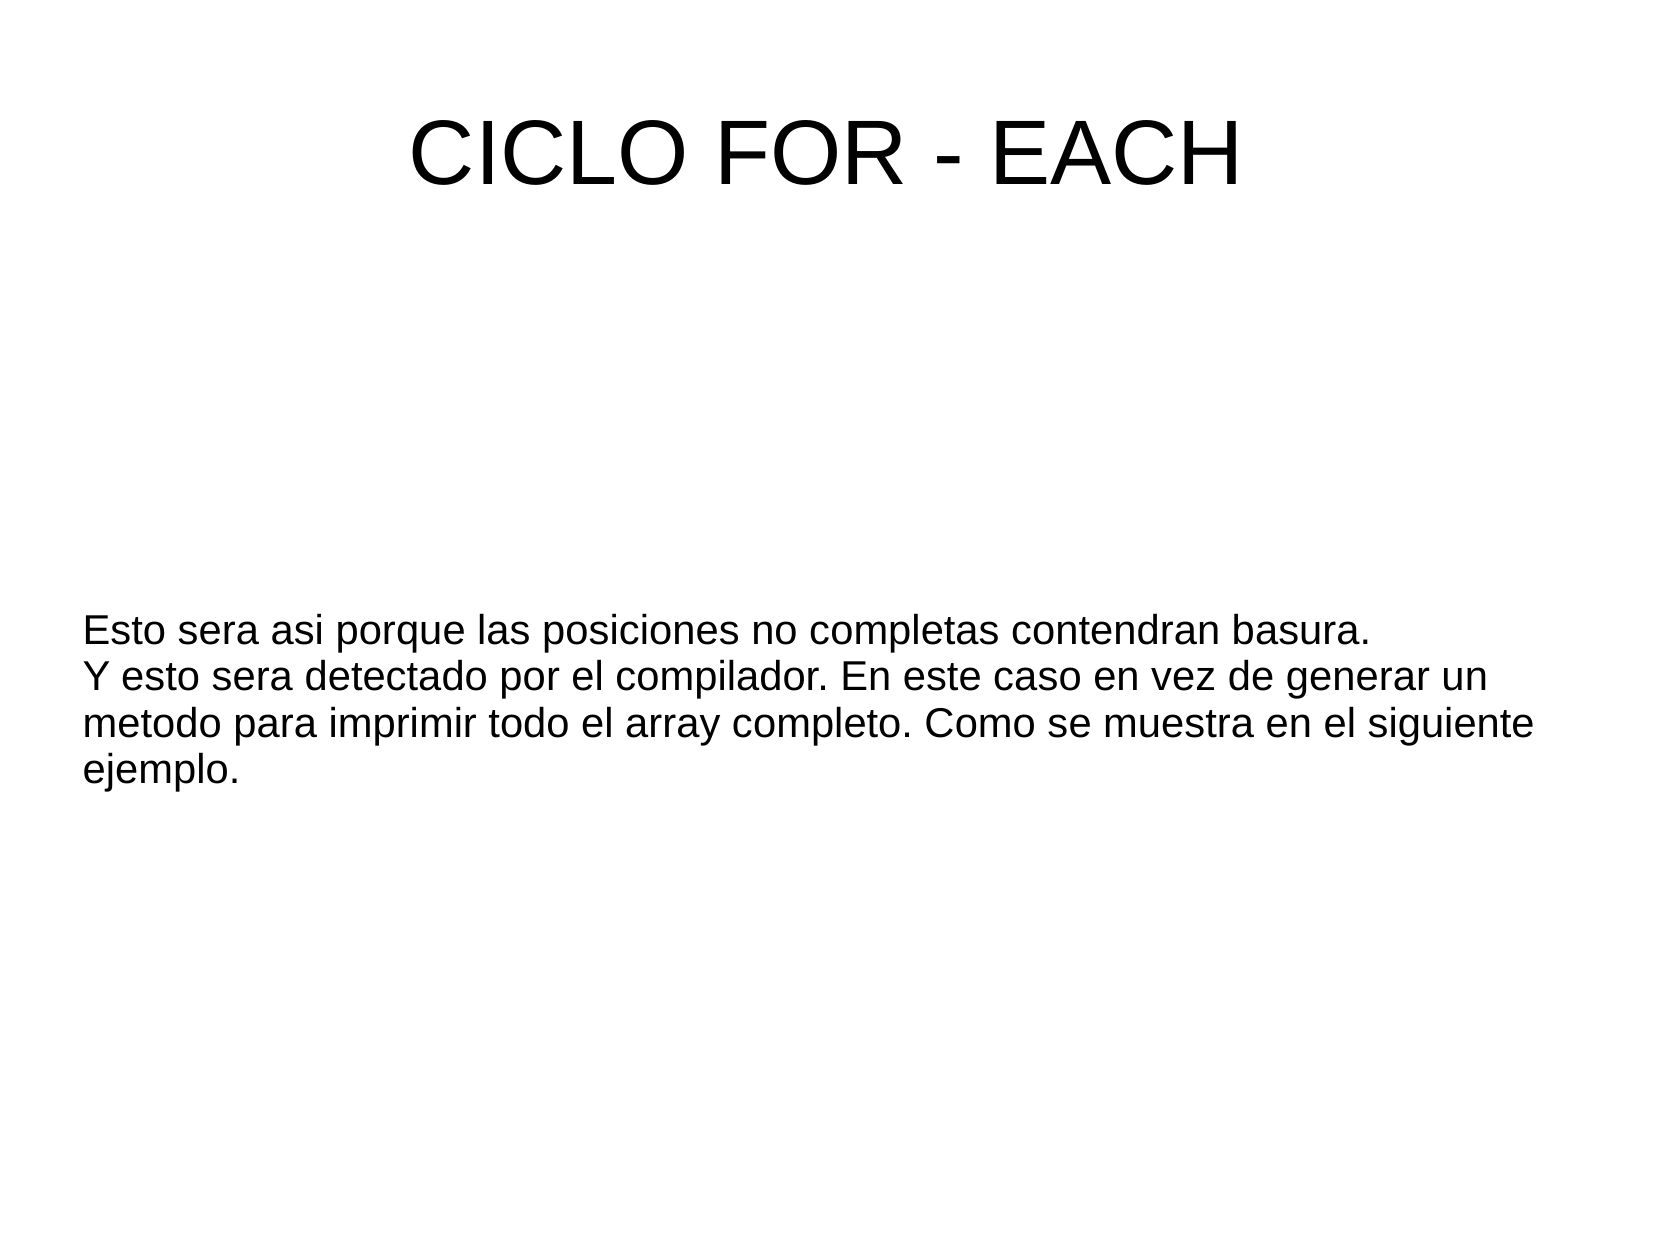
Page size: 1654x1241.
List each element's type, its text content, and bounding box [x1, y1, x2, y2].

subtitle Esto sera asi porque las posiciones no completas contendran basura. Y esto sera detectado por el compilador. En este caso en vez de generar un metodo para imprimir todo el array completo. Como se muestra en el siguiente ejemplo. [82, 290, 1571, 1109]
title CICLO FOR - EACH [82, 49, 1571, 257]
